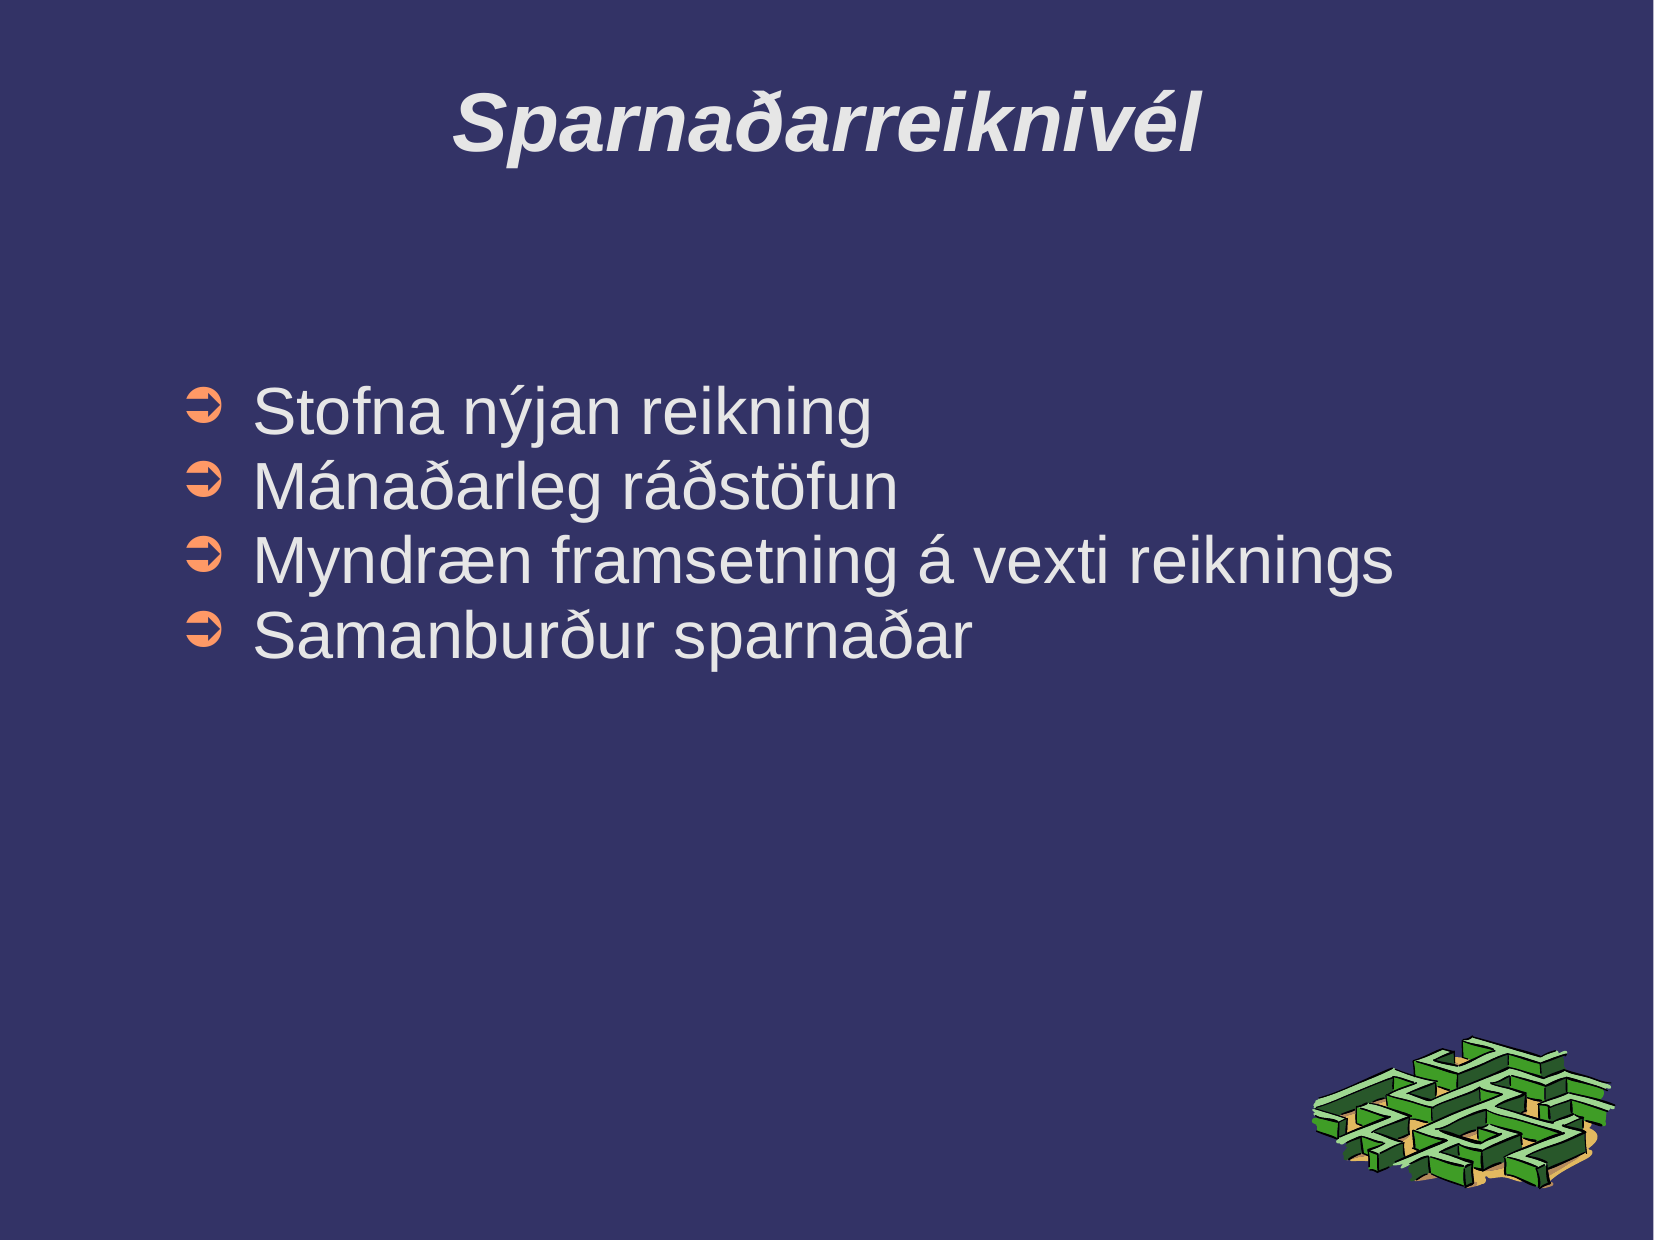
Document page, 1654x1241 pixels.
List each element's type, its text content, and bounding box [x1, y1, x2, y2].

title Sparnaðarreiknivél [121, 19, 1534, 227]
list Stofna nýjan reikning Mánaðarleg ráðstöfun Myndræn framsetning á vexti reiknings Samanburður sparnaðar [169, 373, 1561, 1156]
